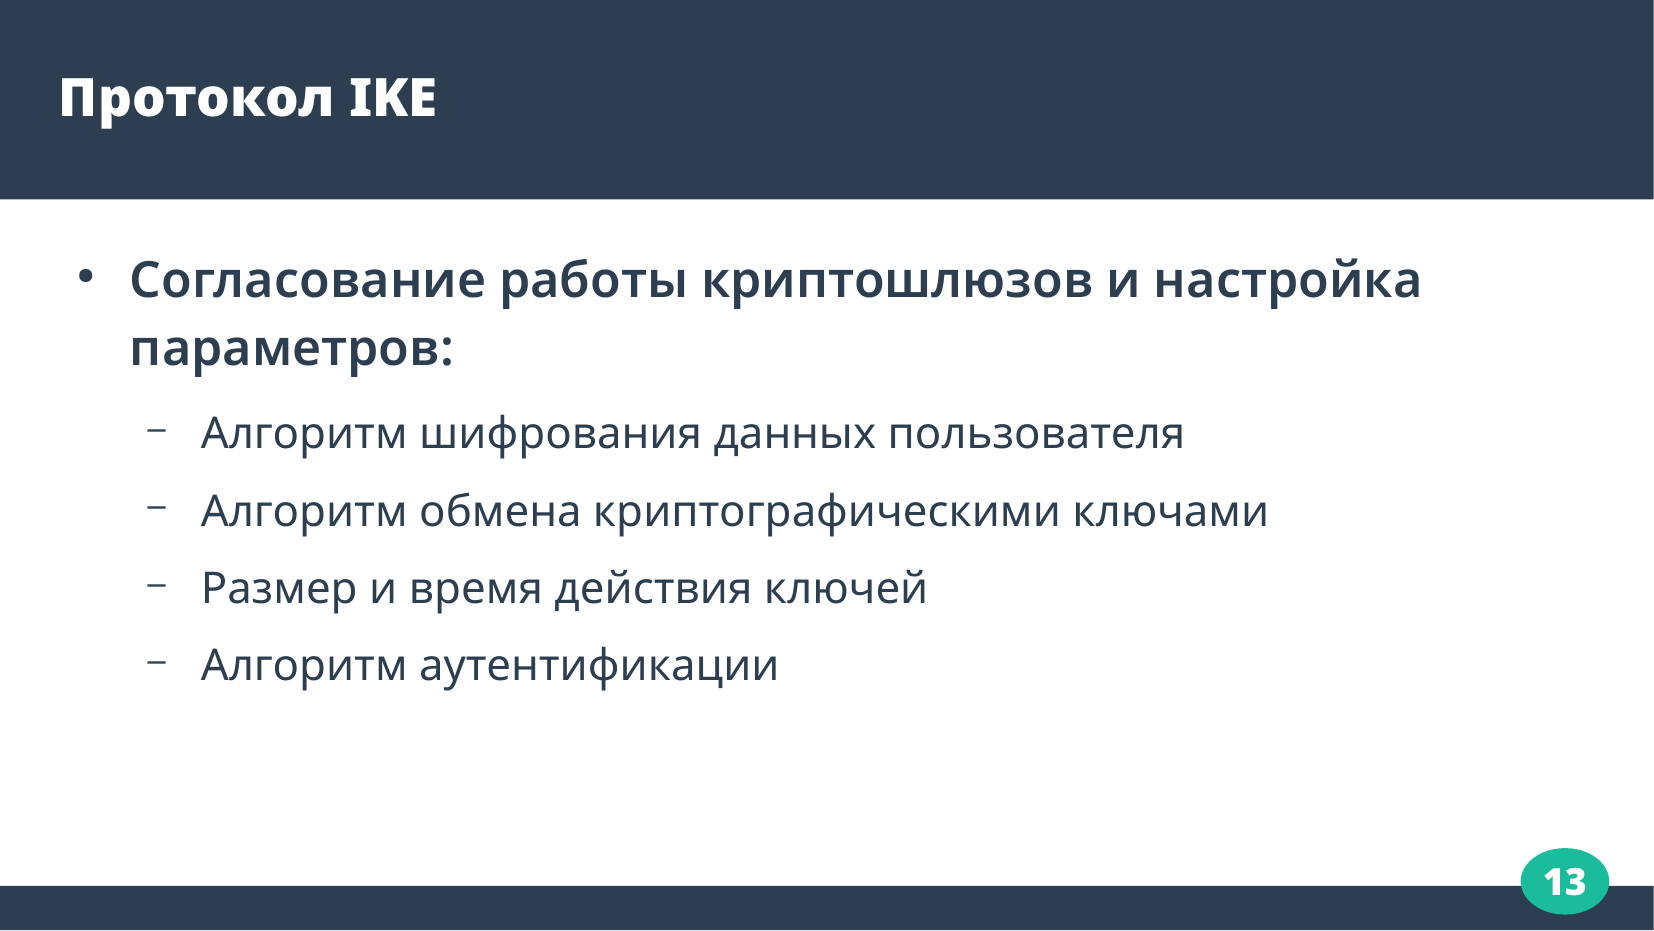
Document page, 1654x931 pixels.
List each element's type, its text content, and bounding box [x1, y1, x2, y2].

list Согласование работы криптошлюзов и настройка параметров: Алгоритм шифрования данных пользователя Алгоритм обмена криптографическими ключами Размер и время действия ключей Алгоритм аутентификации [59, 243, 1595, 864]
title Протокол IKE [59, 37, 1595, 155]
